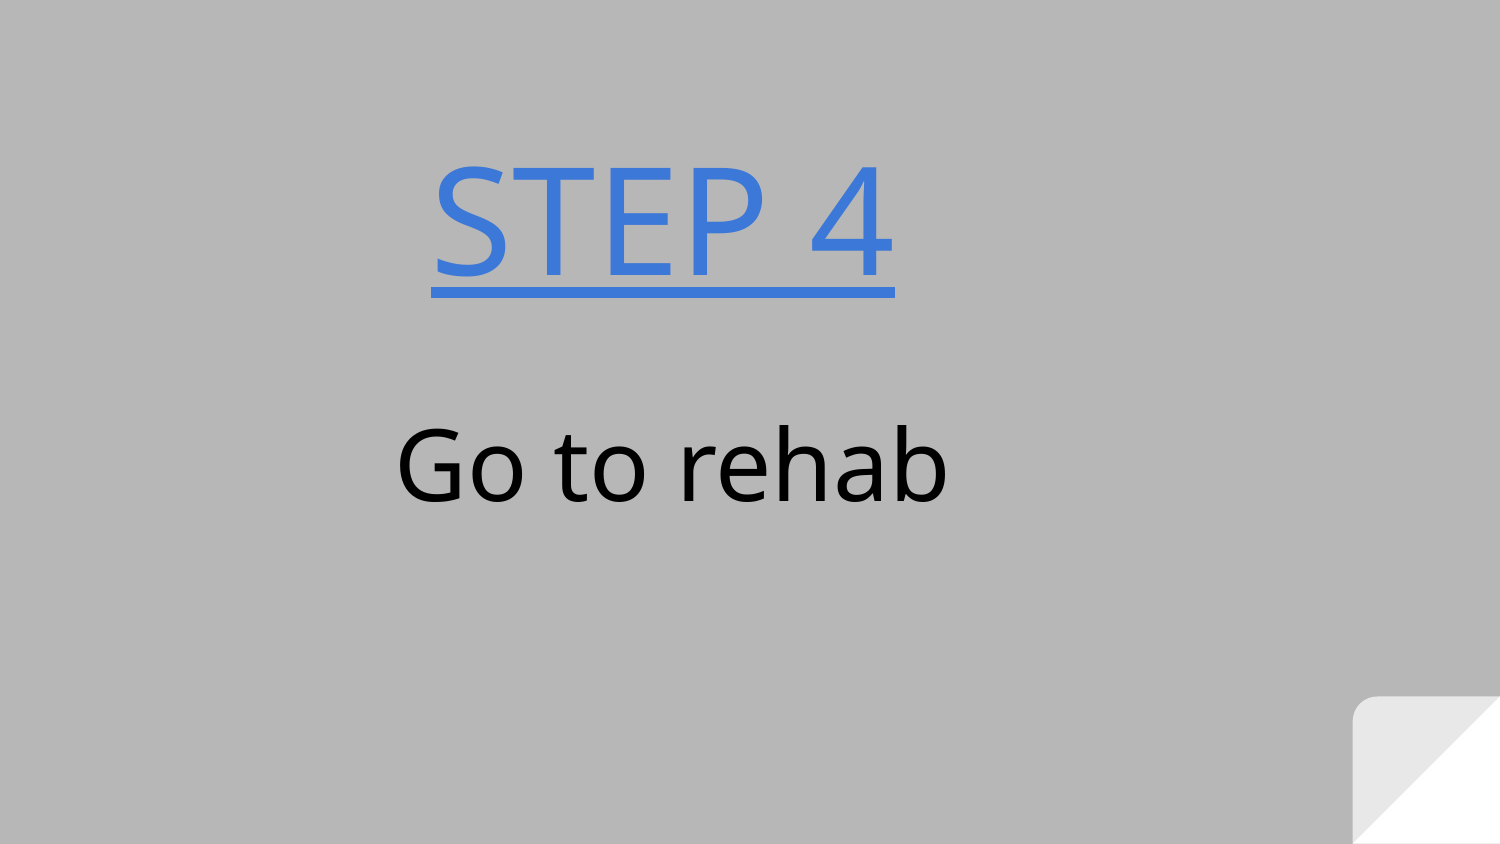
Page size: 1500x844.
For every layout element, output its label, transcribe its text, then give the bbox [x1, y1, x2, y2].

title Go to rehab [11, 383, 1361, 537]
text_box STEP 4 [415, 110, 981, 343]
